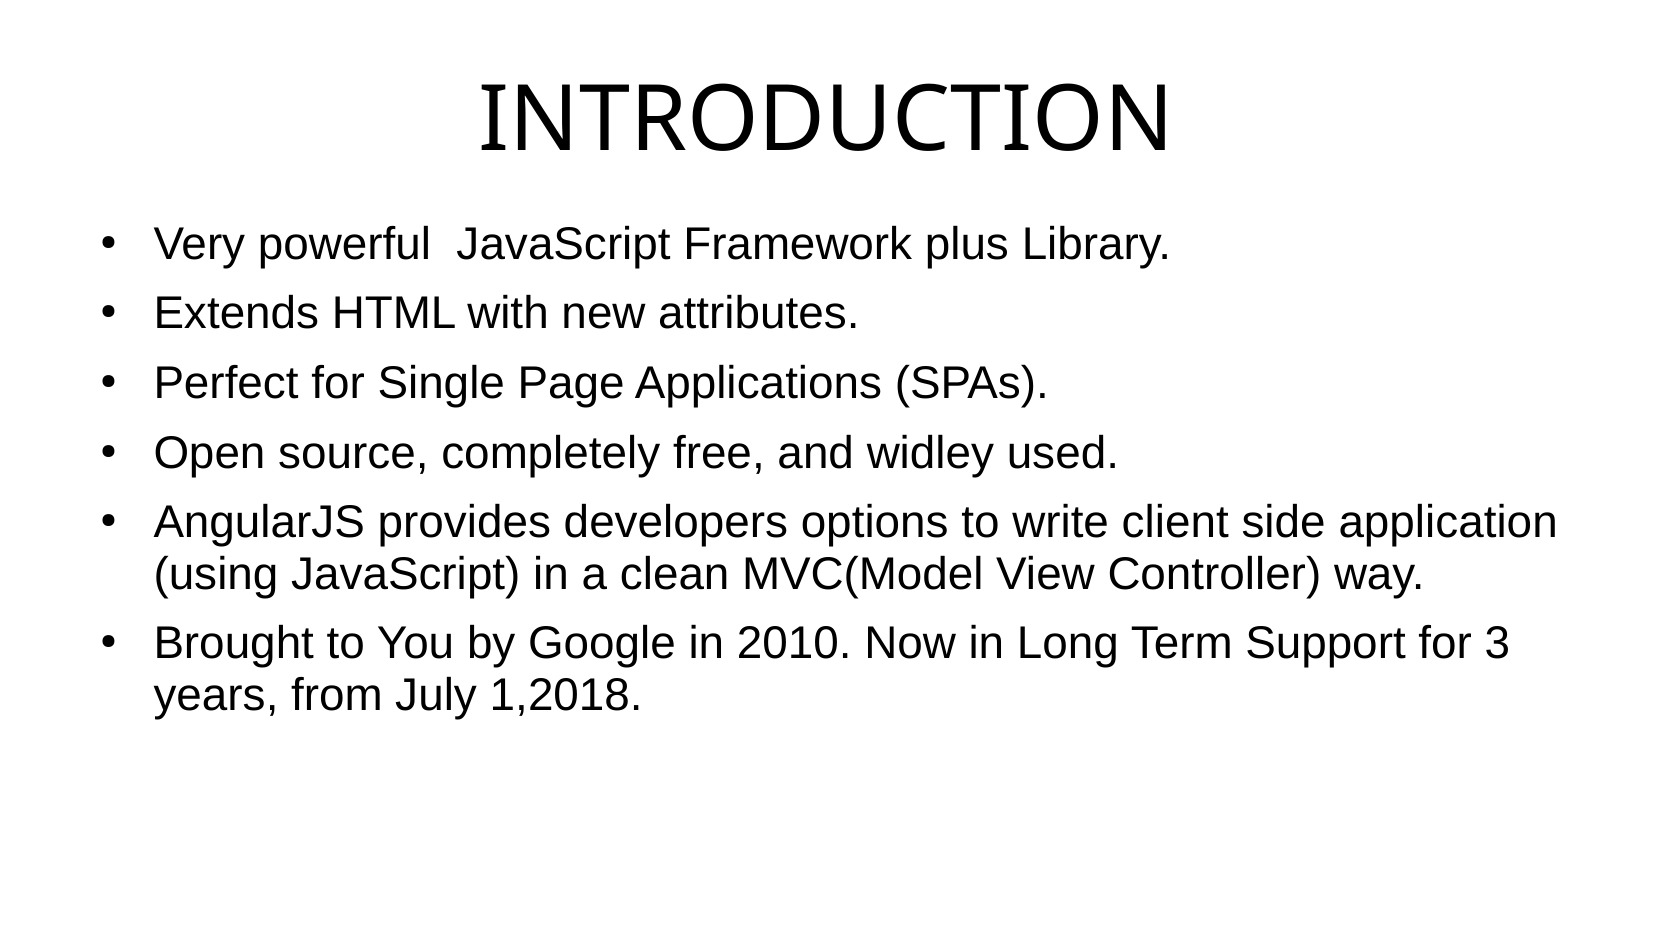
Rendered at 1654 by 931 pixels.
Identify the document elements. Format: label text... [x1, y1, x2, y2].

title INTRODUCTION [82, 37, 1571, 193]
list Very powerful JavaScript Framework plus Library. Extends HTML with new attributes. Perfect for Single Page Applications (SPAs). Open source, completely free, and widley used. AngularJS provides developers options to write client side application (using JavaScript) in a clean MVC(Model View Controller) way. Brought to You by Google in 2010. Now in Long Term Support for 3 years, from July 1,2018. [82, 217, 1571, 758]
